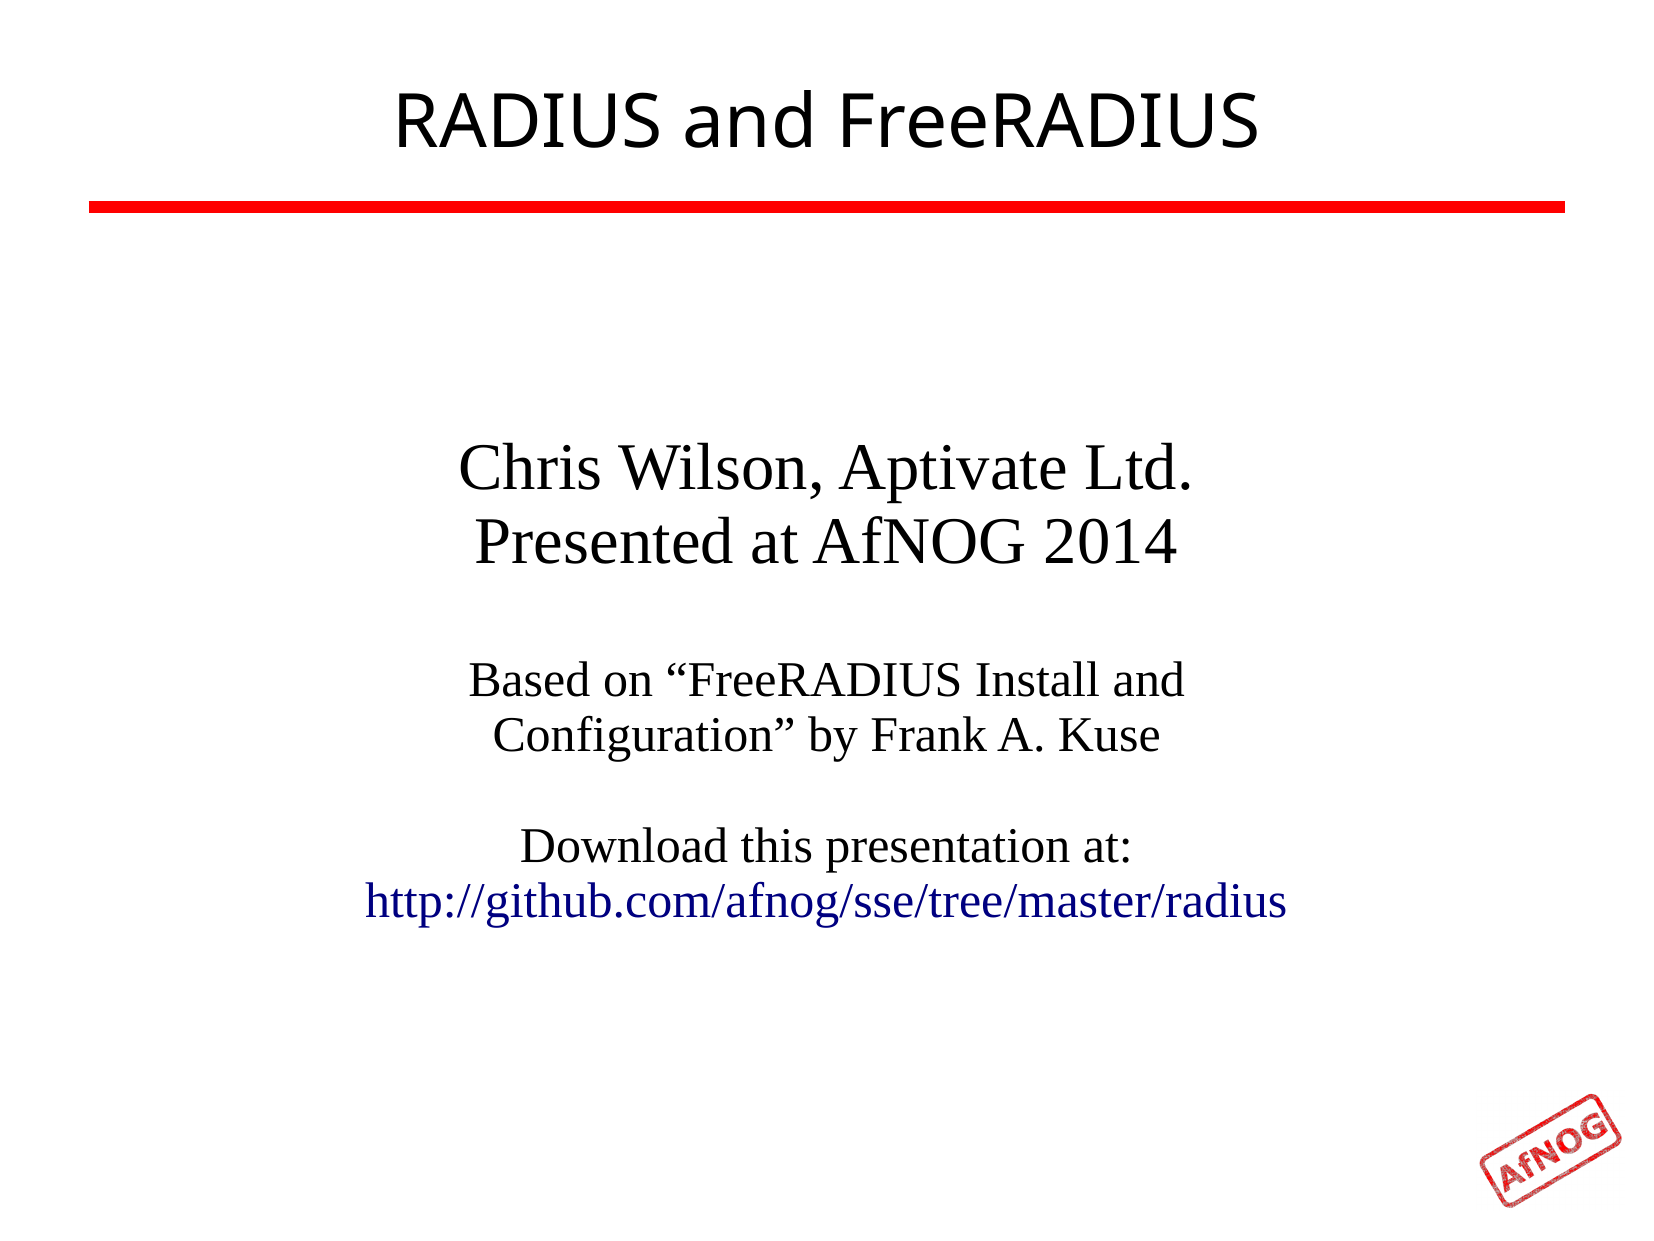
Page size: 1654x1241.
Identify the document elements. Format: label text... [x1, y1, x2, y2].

title RADIUS and FreeRADIUS [82, 29, 1571, 207]
picture [1476, 1090, 1625, 1211]
subtitle Chris Wilson, Aptivate Ltd. Presented at AfNOG 2014 Based on “FreeRADIUS Install and Configuration” by Frank A. Kuse Download this presentation at: http://github.com/afnog/sse/tree/master/radius [82, 236, 1571, 1123]
